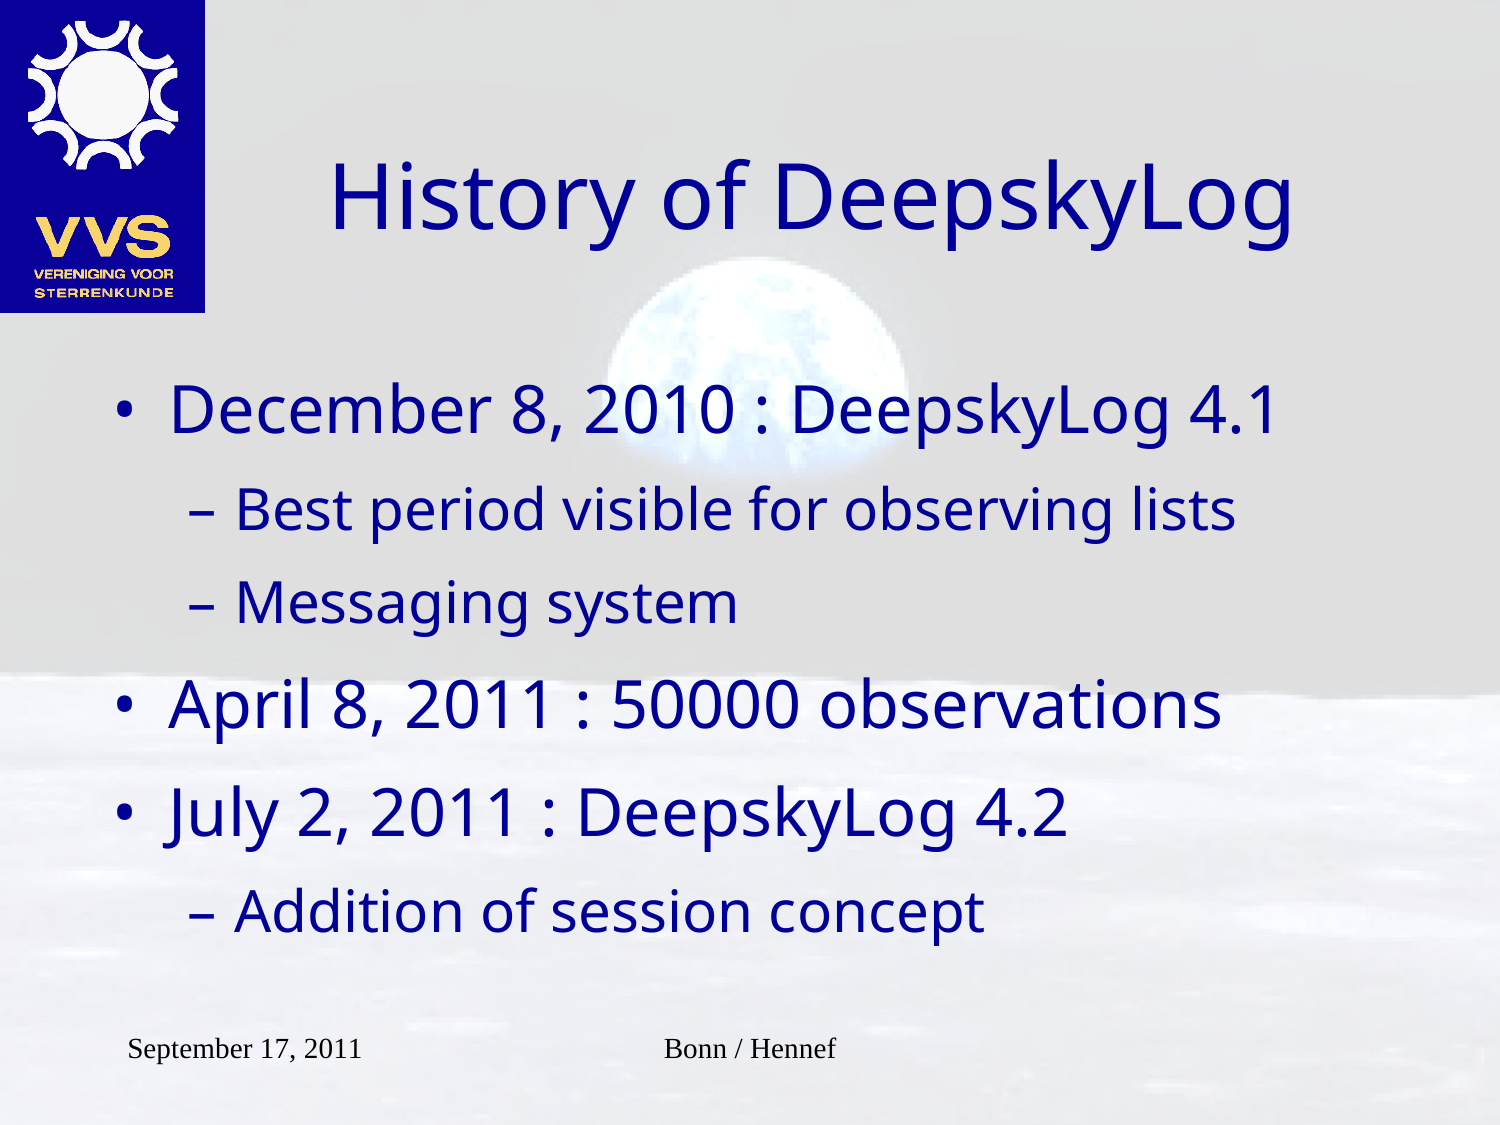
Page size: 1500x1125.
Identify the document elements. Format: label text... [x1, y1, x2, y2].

title History of DeepskyLog [237, 76, 1388, 312]
picture [0, 0, 205, 313]
list December 8, 2010 : DeepskyLog 4.1 Best period visible for observing lists Messaging system April 8, 2011 : 50000 observations July 2, 2011 : DeepskyLog 4.2 Addition of session concept [112, 362, 1388, 1105]
